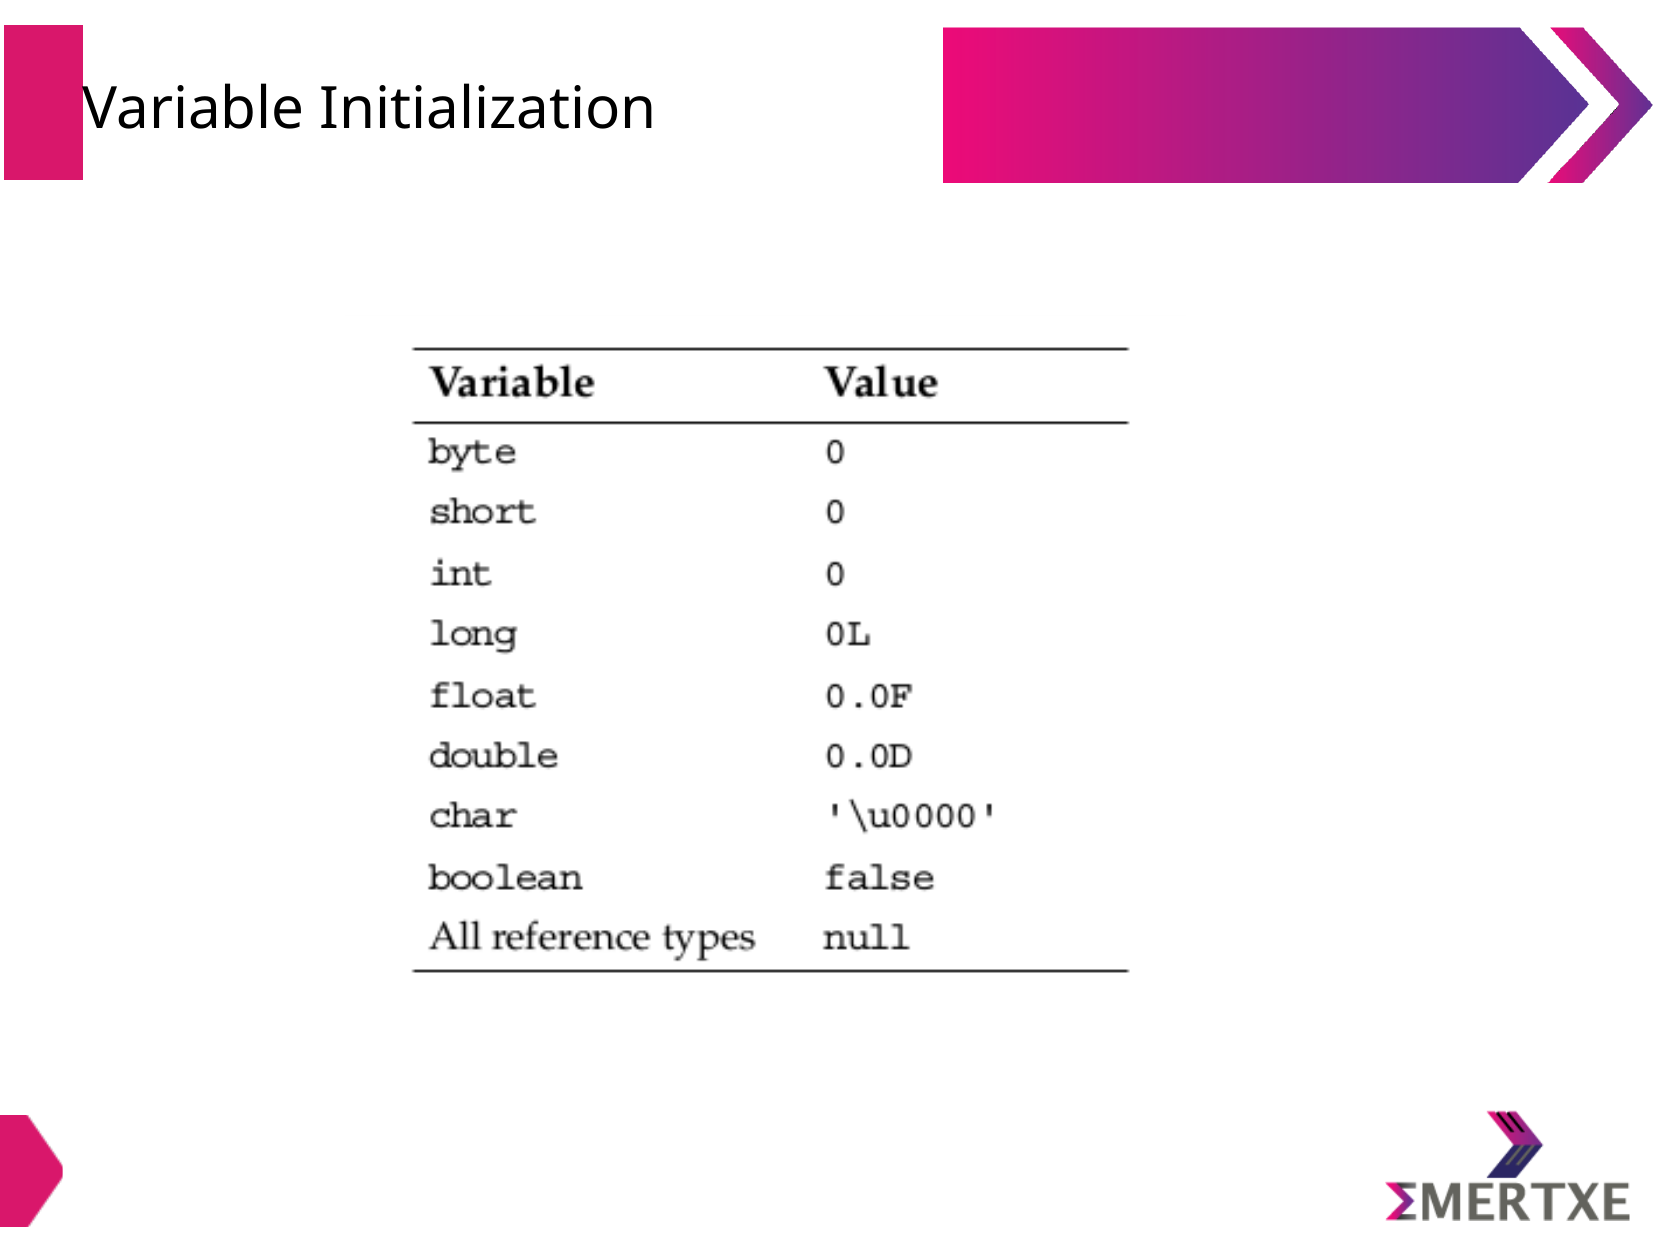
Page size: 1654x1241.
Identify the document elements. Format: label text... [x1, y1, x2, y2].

picture [1571, 27, 1653, 183]
picture [345, 314, 1186, 1036]
title Variable Initialization [82, 2, 1571, 210]
picture [1385, 1107, 1631, 1221]
